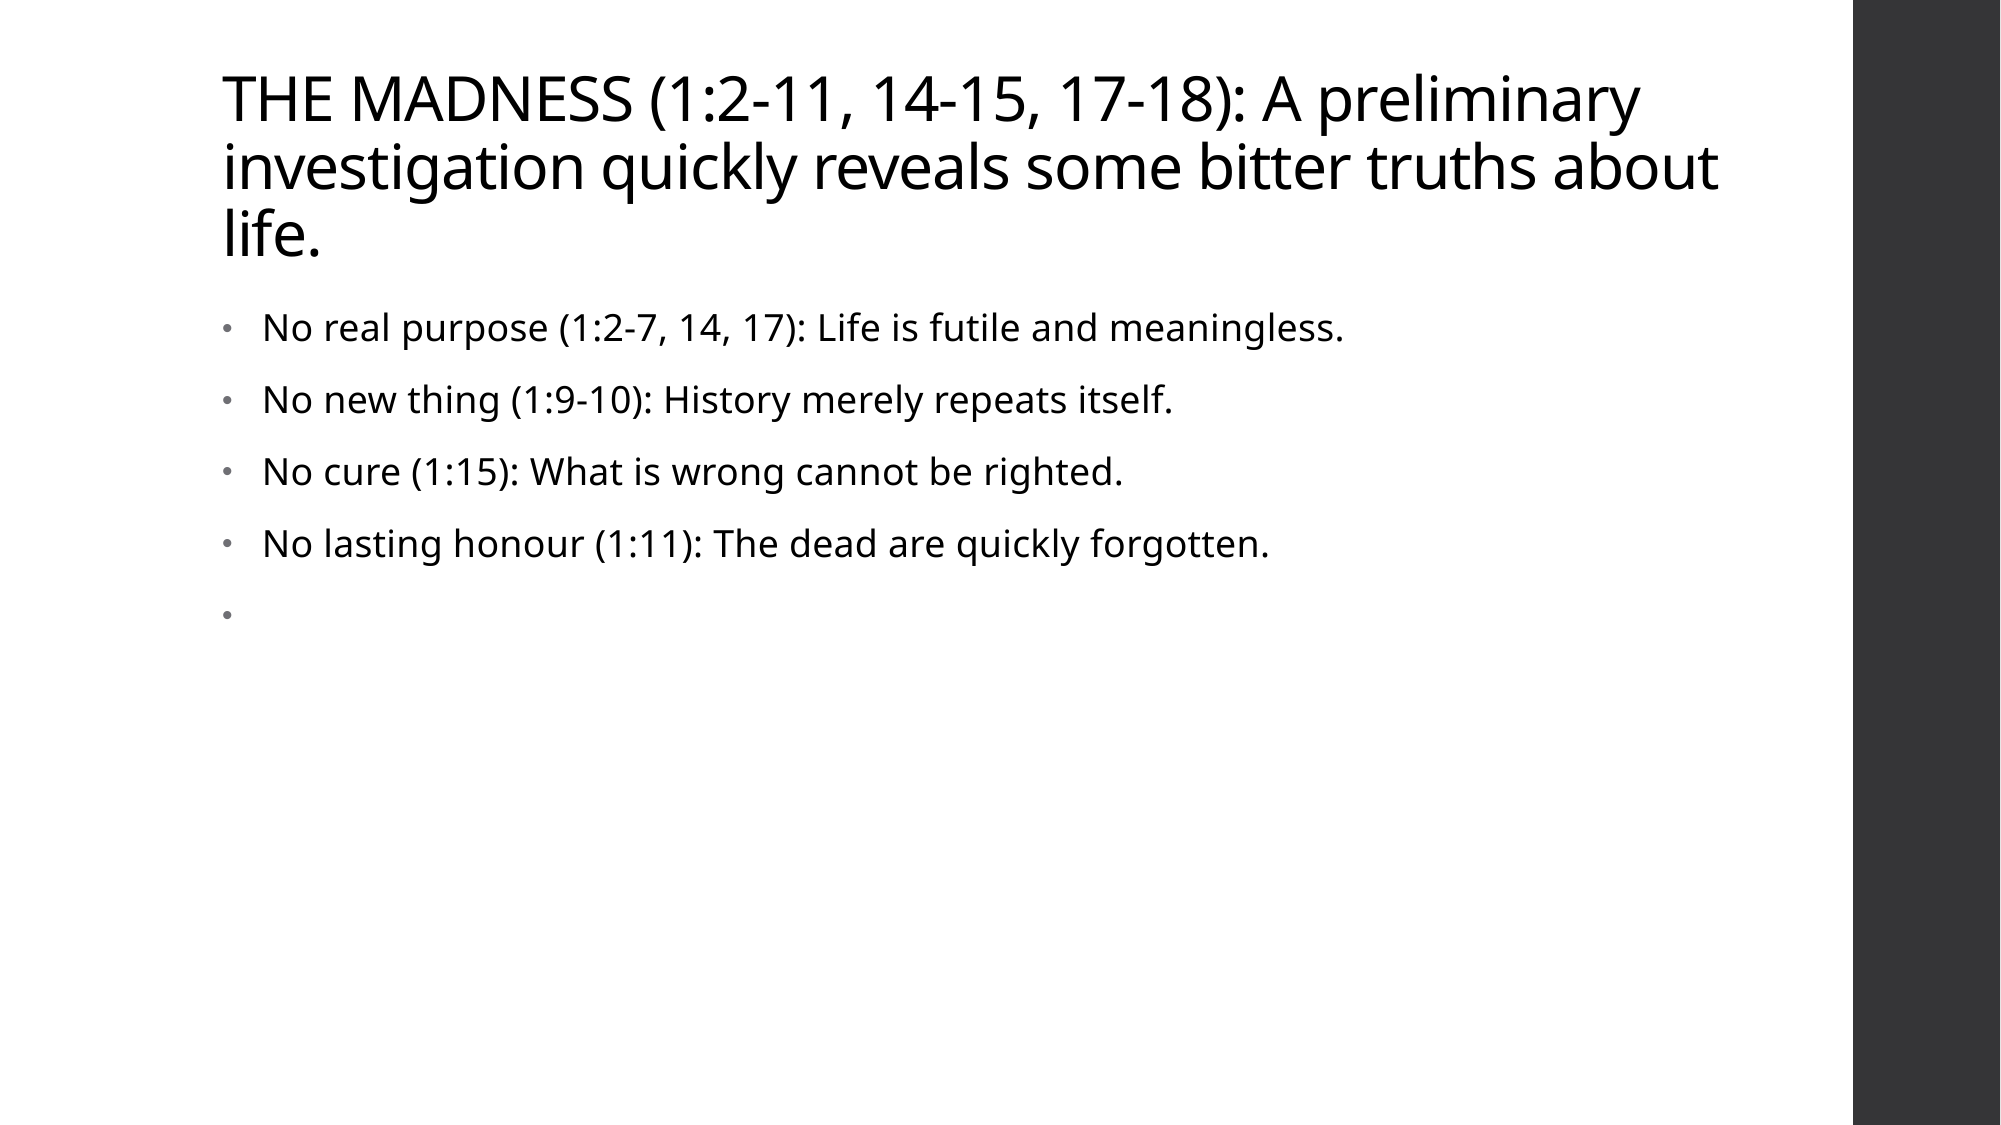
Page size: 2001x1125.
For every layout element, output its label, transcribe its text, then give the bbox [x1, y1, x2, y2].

title THE MADNESS (1:2-11, 14-15, 17-18): A preliminary investigation quickly reveals some bitter truths about life. [206, 60, 1797, 278]
list No real purpose (1:2-7, 14, 17): Life is futile and meaningless. No new thing (1:9-10): History merely repeats itself. No cure (1:15): What is wrong cannot be righted. No lasting honour (1:11): The dead are quickly forgotten. [206, 299, 1617, 1014]
